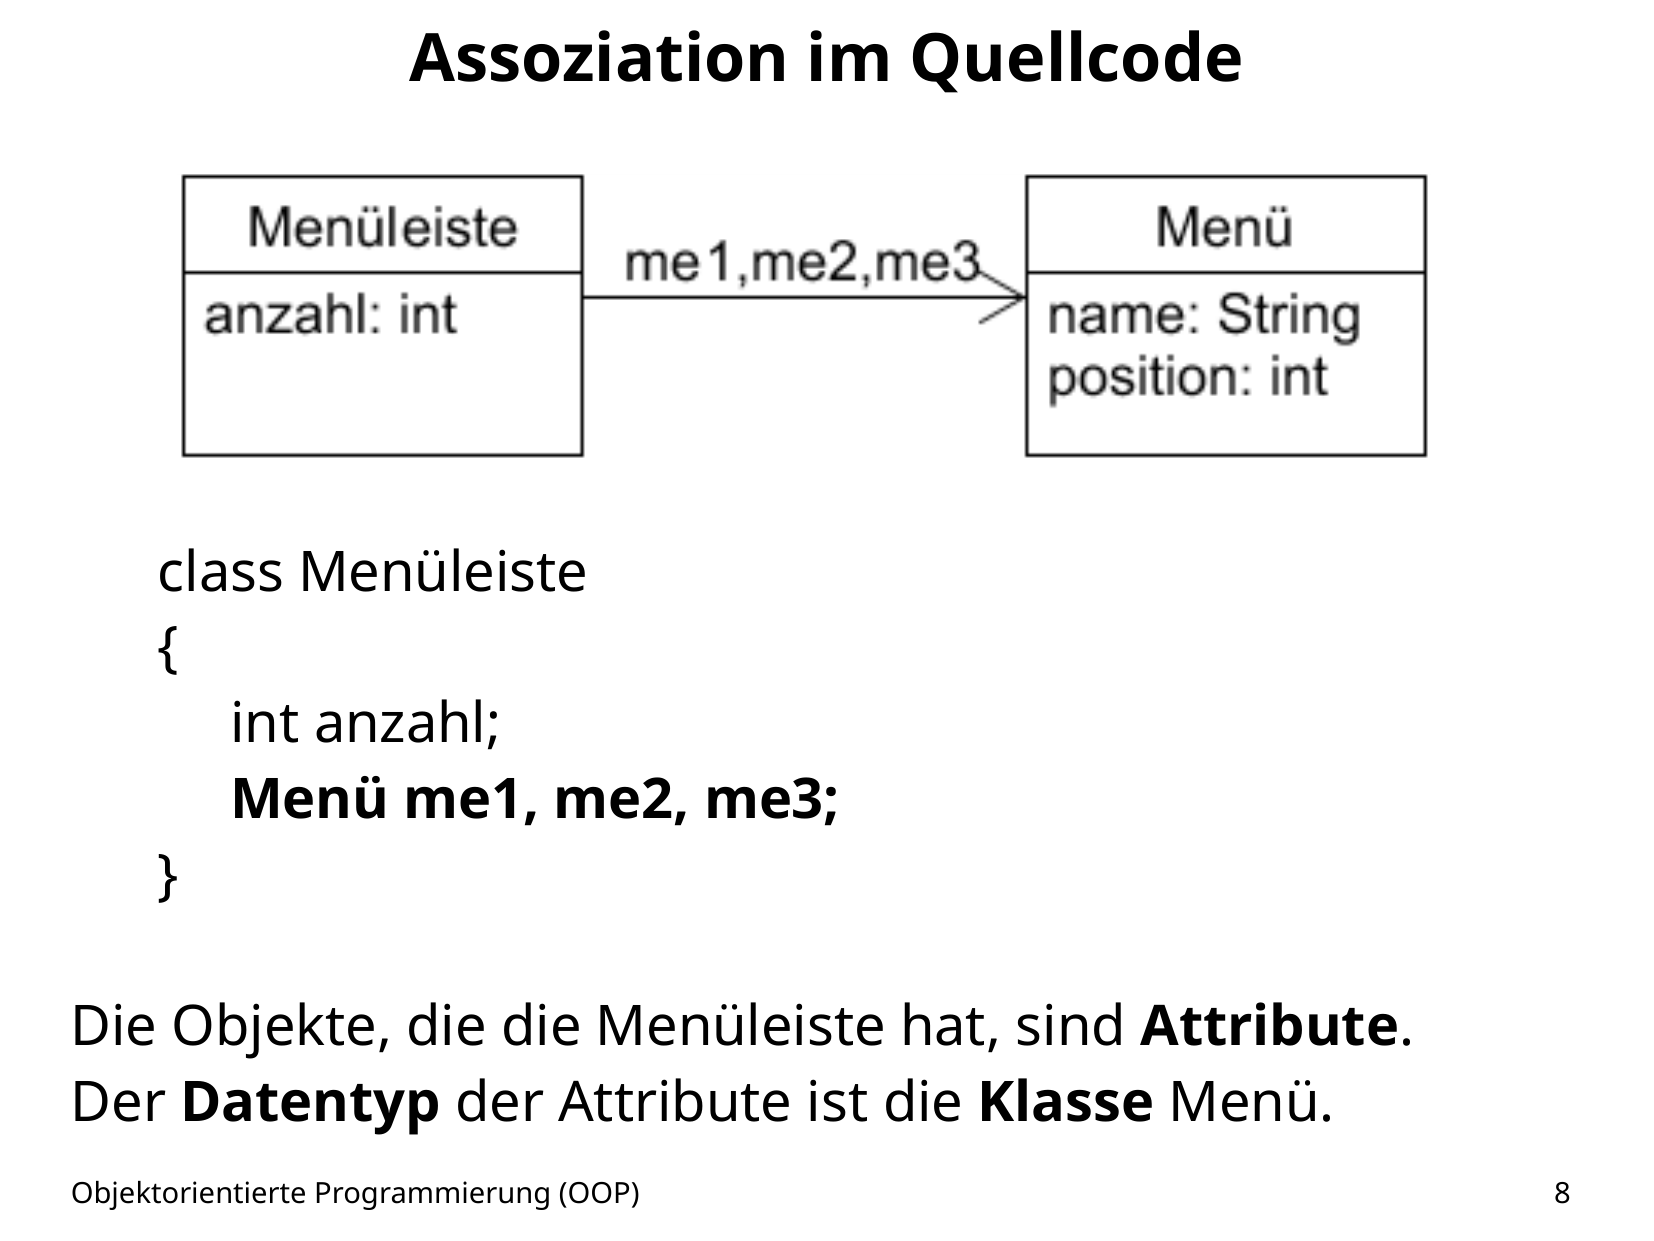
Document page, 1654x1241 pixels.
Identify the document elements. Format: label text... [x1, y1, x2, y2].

list class Menüleiste { int anzahl; Menü me1, me2, me3; } Die Objekte, die die Menüleiste hat, sind Attribute. Der Datentyp der Attribute ist die Klasse Menü. [70, 531, 1619, 1146]
title Assoziation im Quellcode [0, 5, 1654, 107]
picture [177, 173, 1431, 461]
